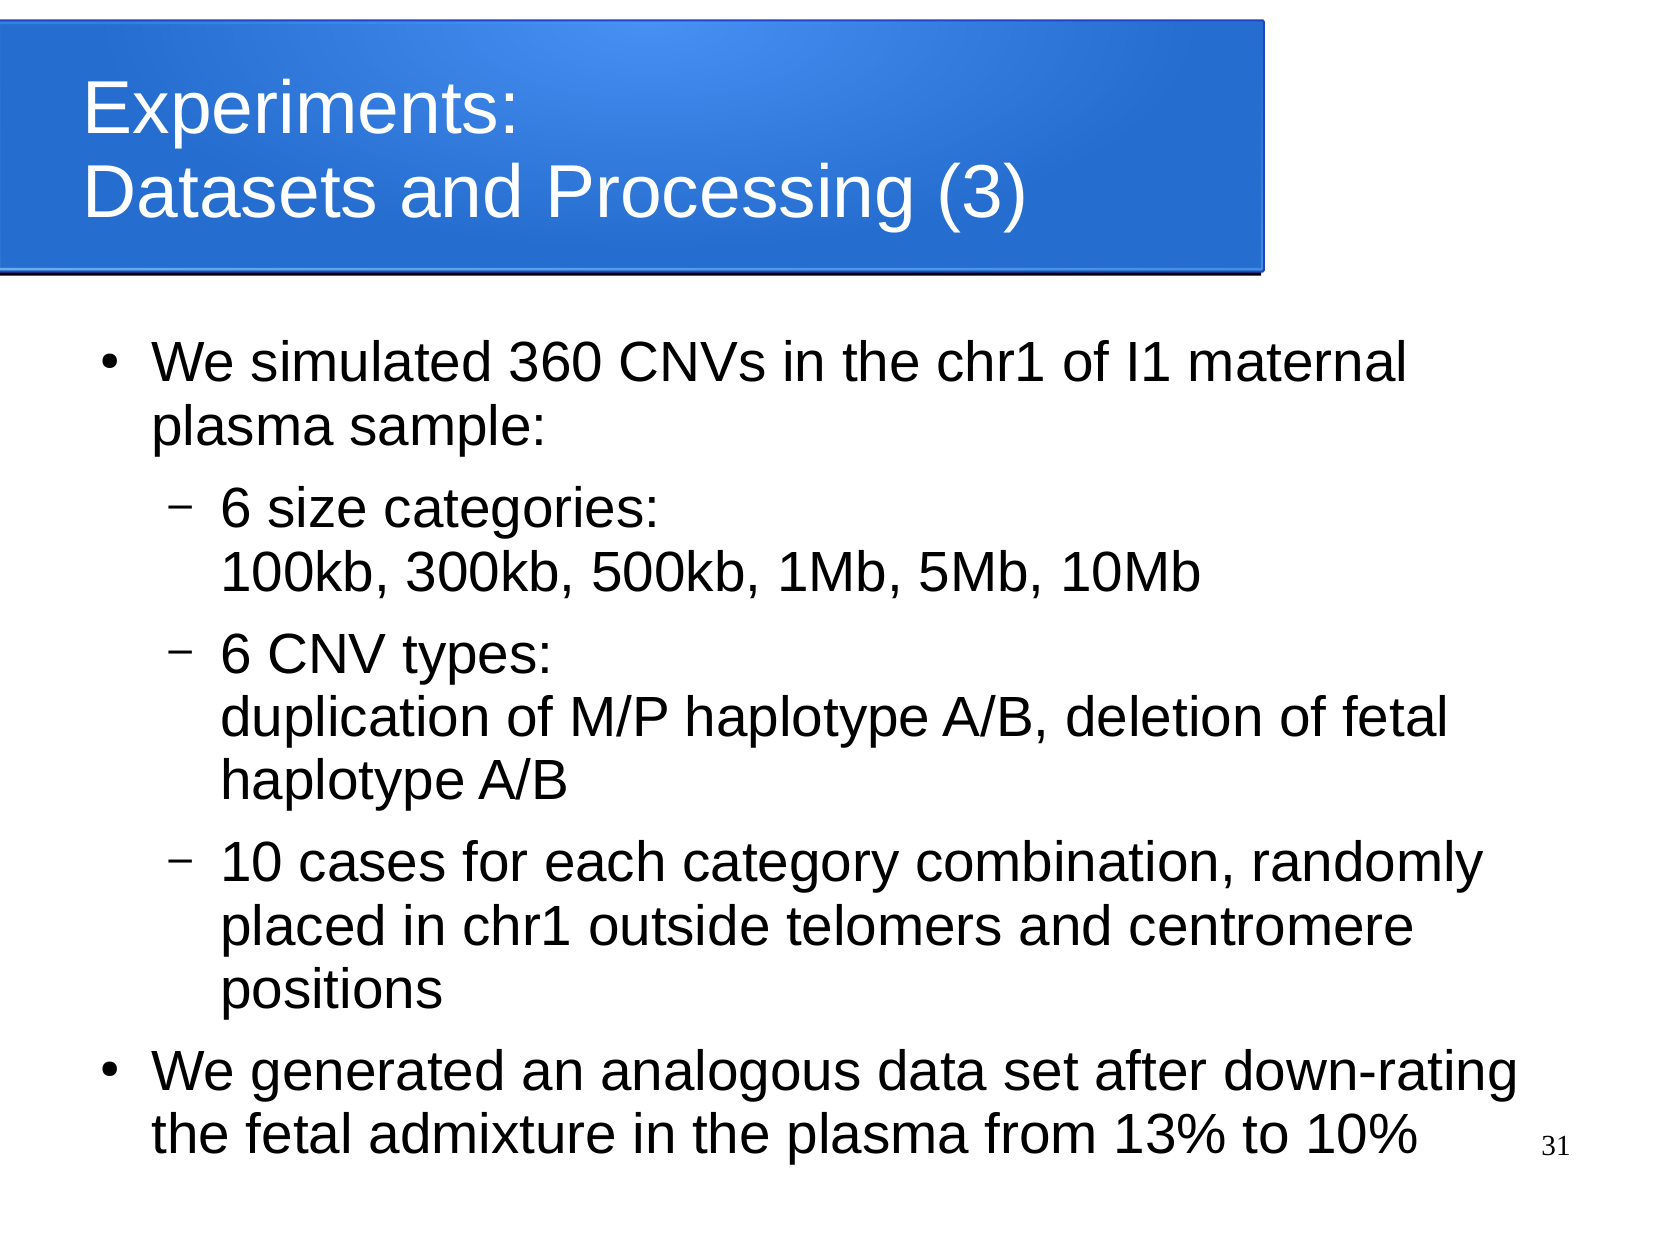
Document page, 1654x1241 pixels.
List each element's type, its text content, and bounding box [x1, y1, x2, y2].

title Experiments: Datasets and Processing (3) [82, 47, 1235, 252]
list We simulated 360 CNVs in the chr1 of I1 maternal plasma sample: 6 size categories: 100kb, 300kb, 500kb, 1Mb, 5Mb, 10Mb 6 CNV types: duplication of M/P haplotype A/B, deletion of fetal haplotype A/B 10 cases for each category combination, randomly placed in chr1 outside telomers and centromere positions We generated an analogous data set after down-rating the fetal admixture in the plasma from 13% to 10% [82, 330, 1571, 1170]
